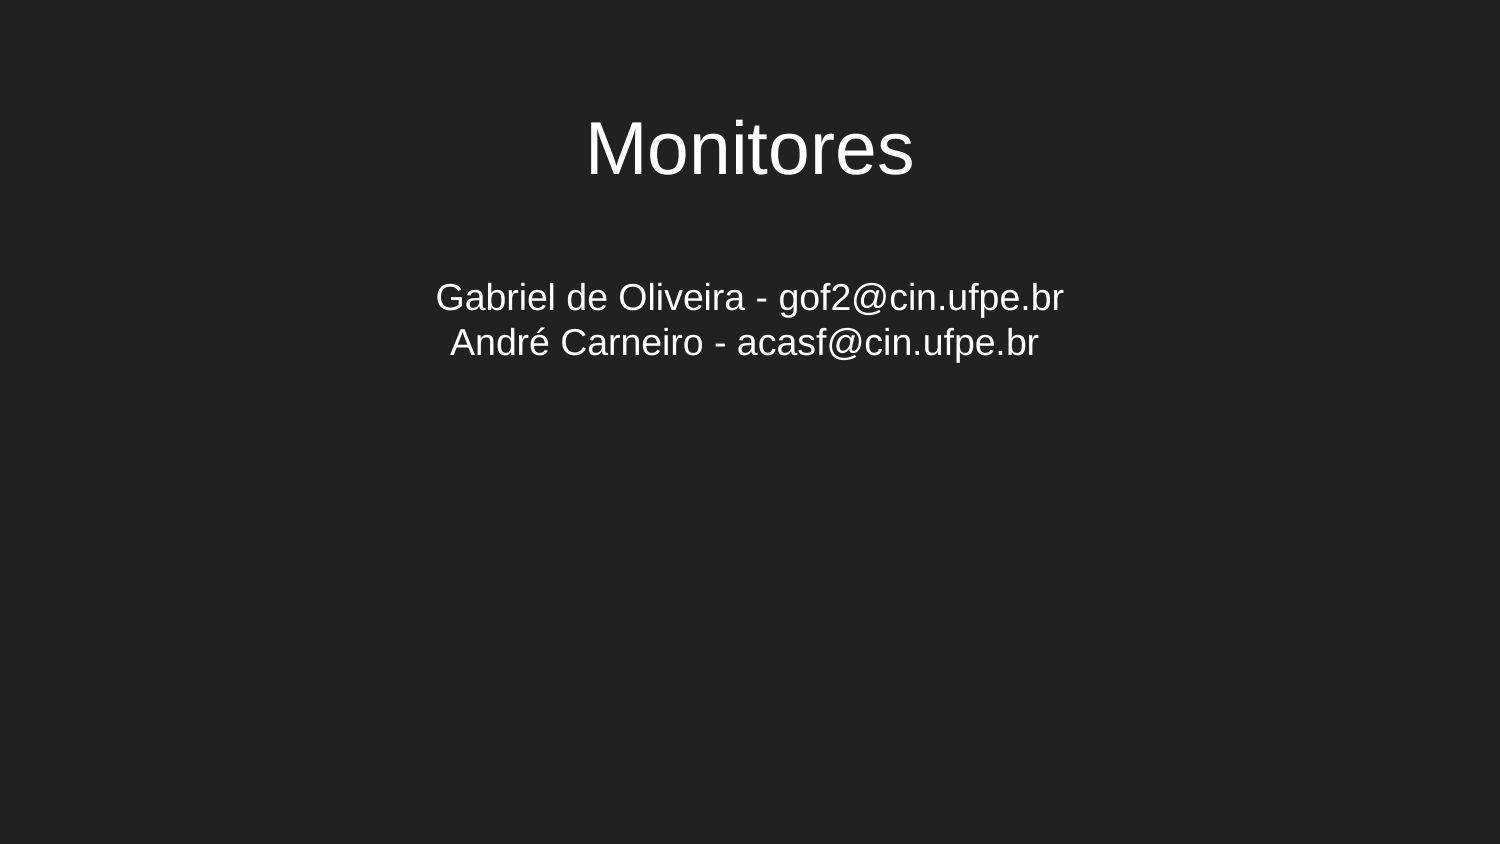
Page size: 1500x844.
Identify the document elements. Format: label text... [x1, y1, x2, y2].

text_box Gabriel de Oliveira - gof2@cin.ufpe.br André Carneiro - acasf@cin.ufpe.br [81, 257, 1419, 586]
title Monitores [51, 76, 1449, 215]
